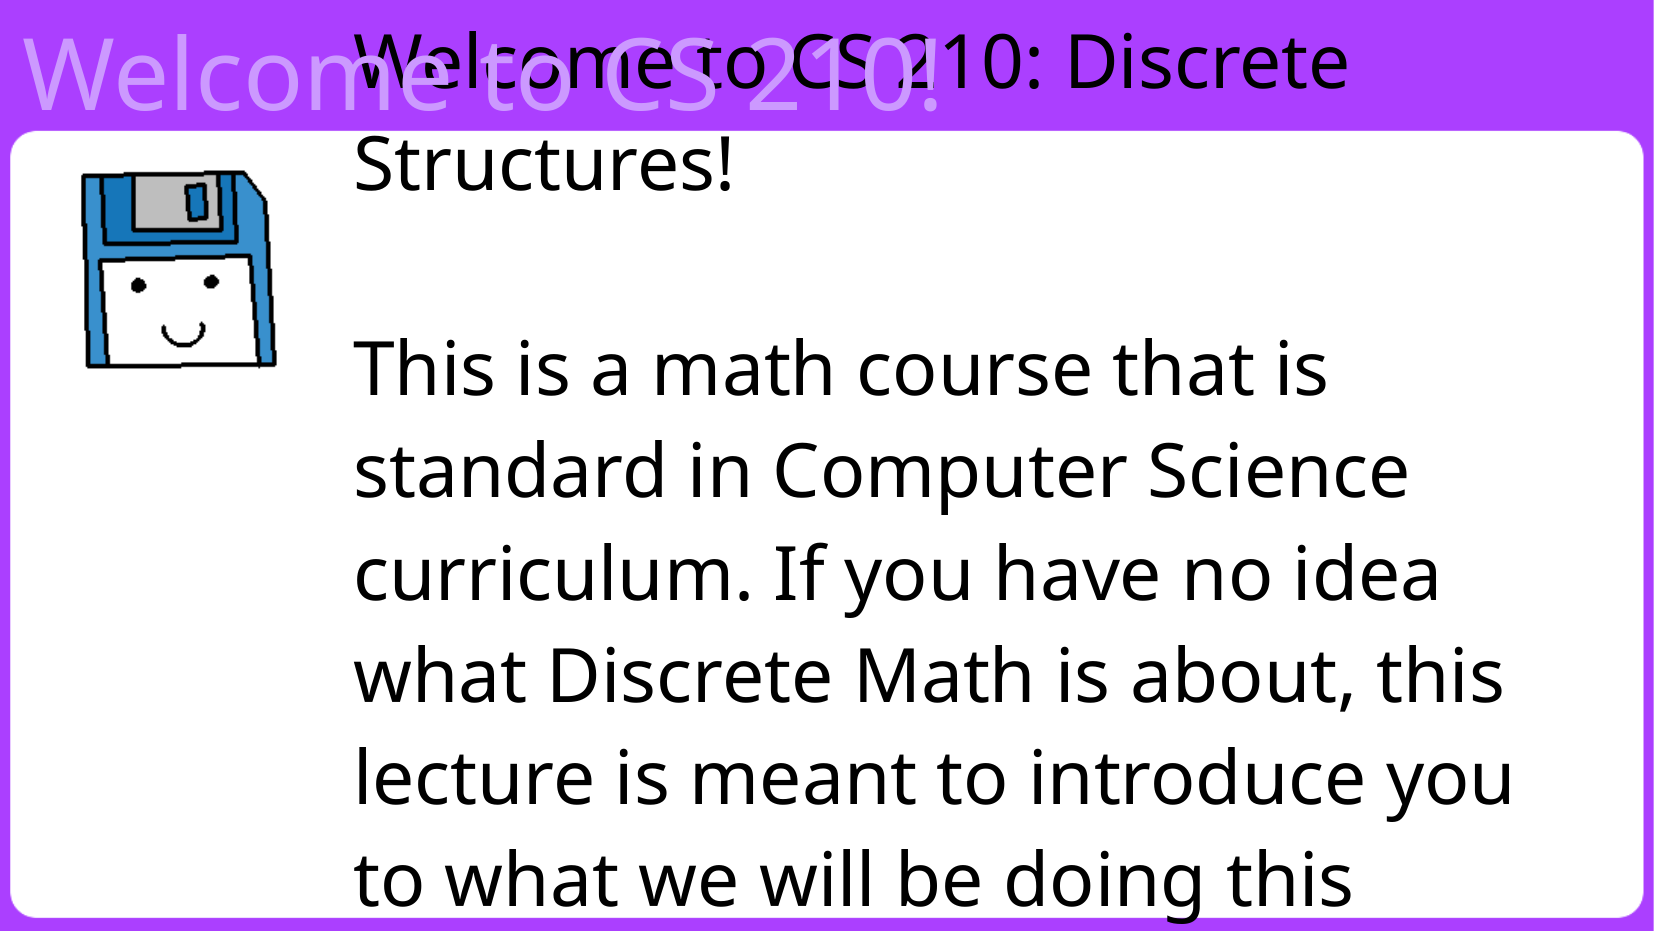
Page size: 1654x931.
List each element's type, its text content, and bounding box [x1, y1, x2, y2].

text_box Welcome to CS 210: Discrete Structures! This is a math course that is standard in Computer Science curriculum. If you have no idea what Discrete Math is about, this lecture is meant to introduce you to what we will be doing this semester. [353, 140, 1584, 899]
picture [0, 0, 1654, 931]
title Welcome to CS 210! [22, 13, 1511, 130]
